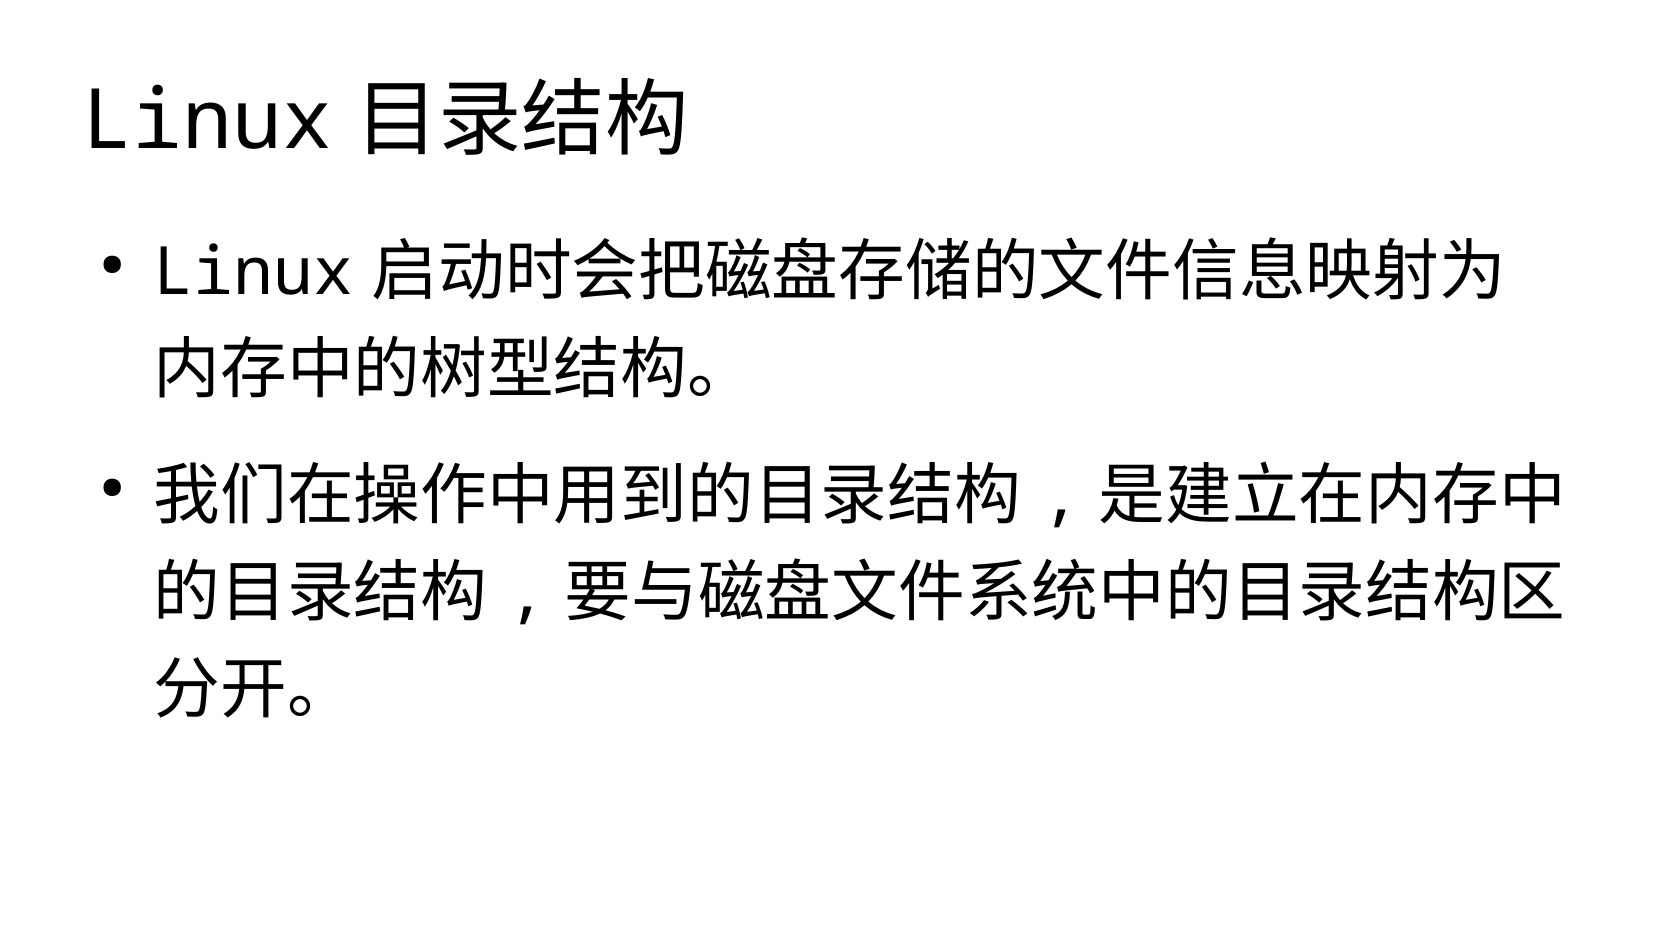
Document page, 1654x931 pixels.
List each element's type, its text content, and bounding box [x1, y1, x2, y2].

list Linux启动时会把磁盘存储的文件信息映射为内存中的树型结构。 我们在操作中用到的目录结构,是建立在内存中的目录结构,要与磁盘文件系统中的目录结构区分开。 [82, 217, 1571, 815]
title Linux目录结构 [82, 37, 1571, 189]
